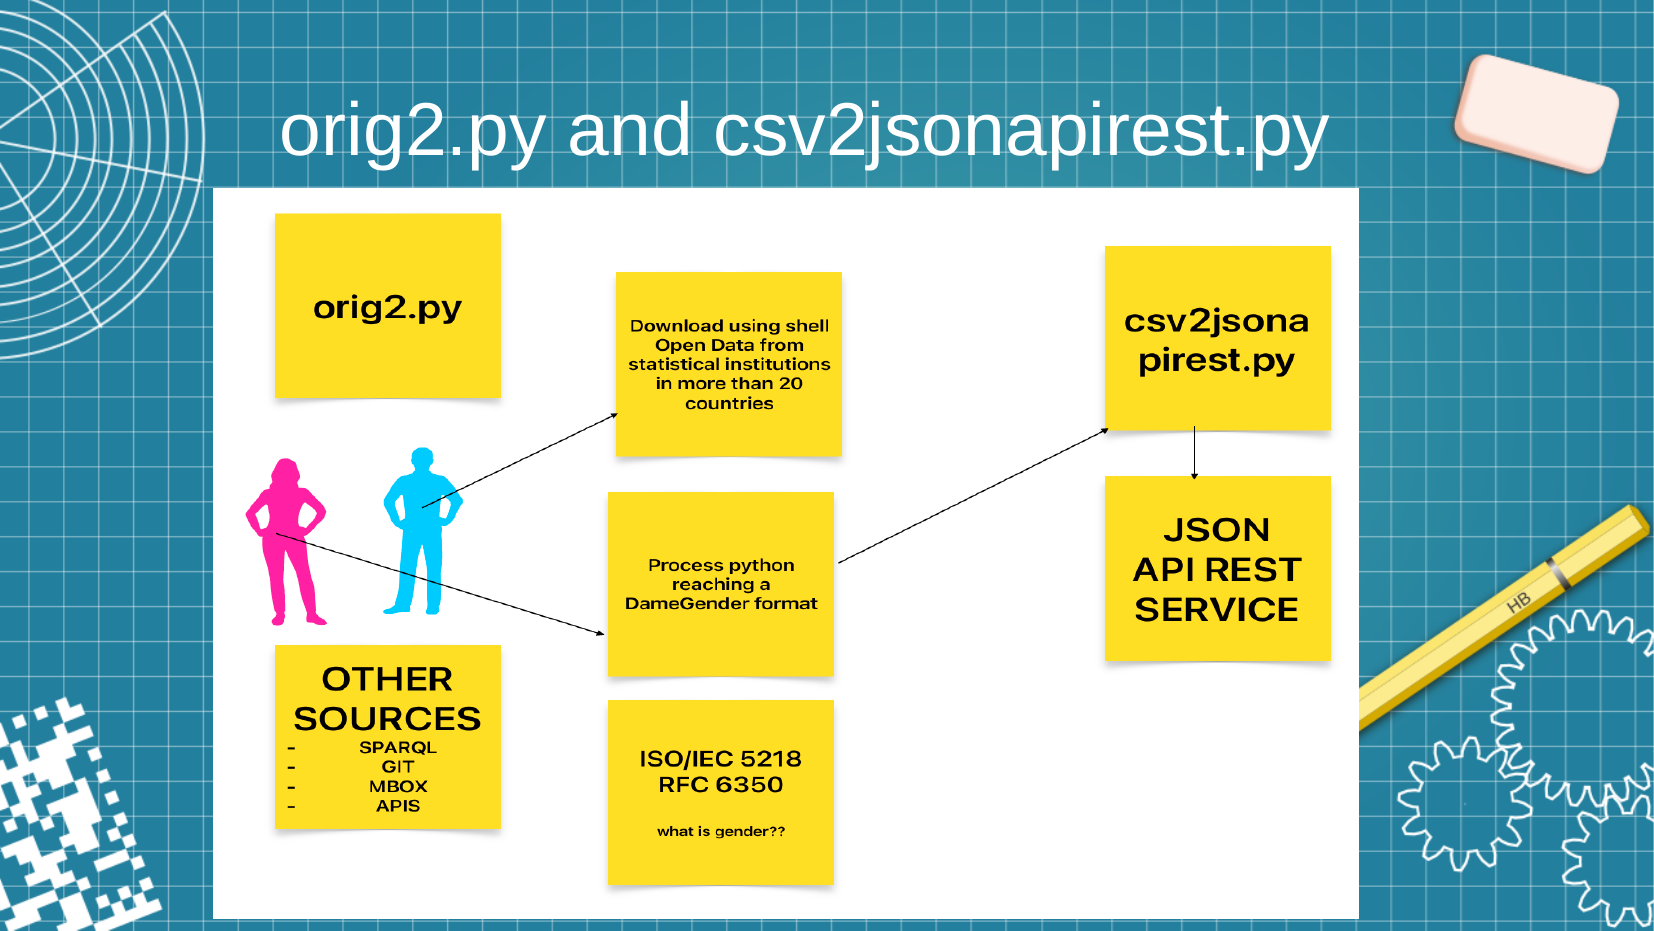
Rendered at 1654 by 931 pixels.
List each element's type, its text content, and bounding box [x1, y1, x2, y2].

title orig2.py and csv2jsonapirest.py [213, 23, 1419, 236]
picture [0, 0, 1654, 931]
